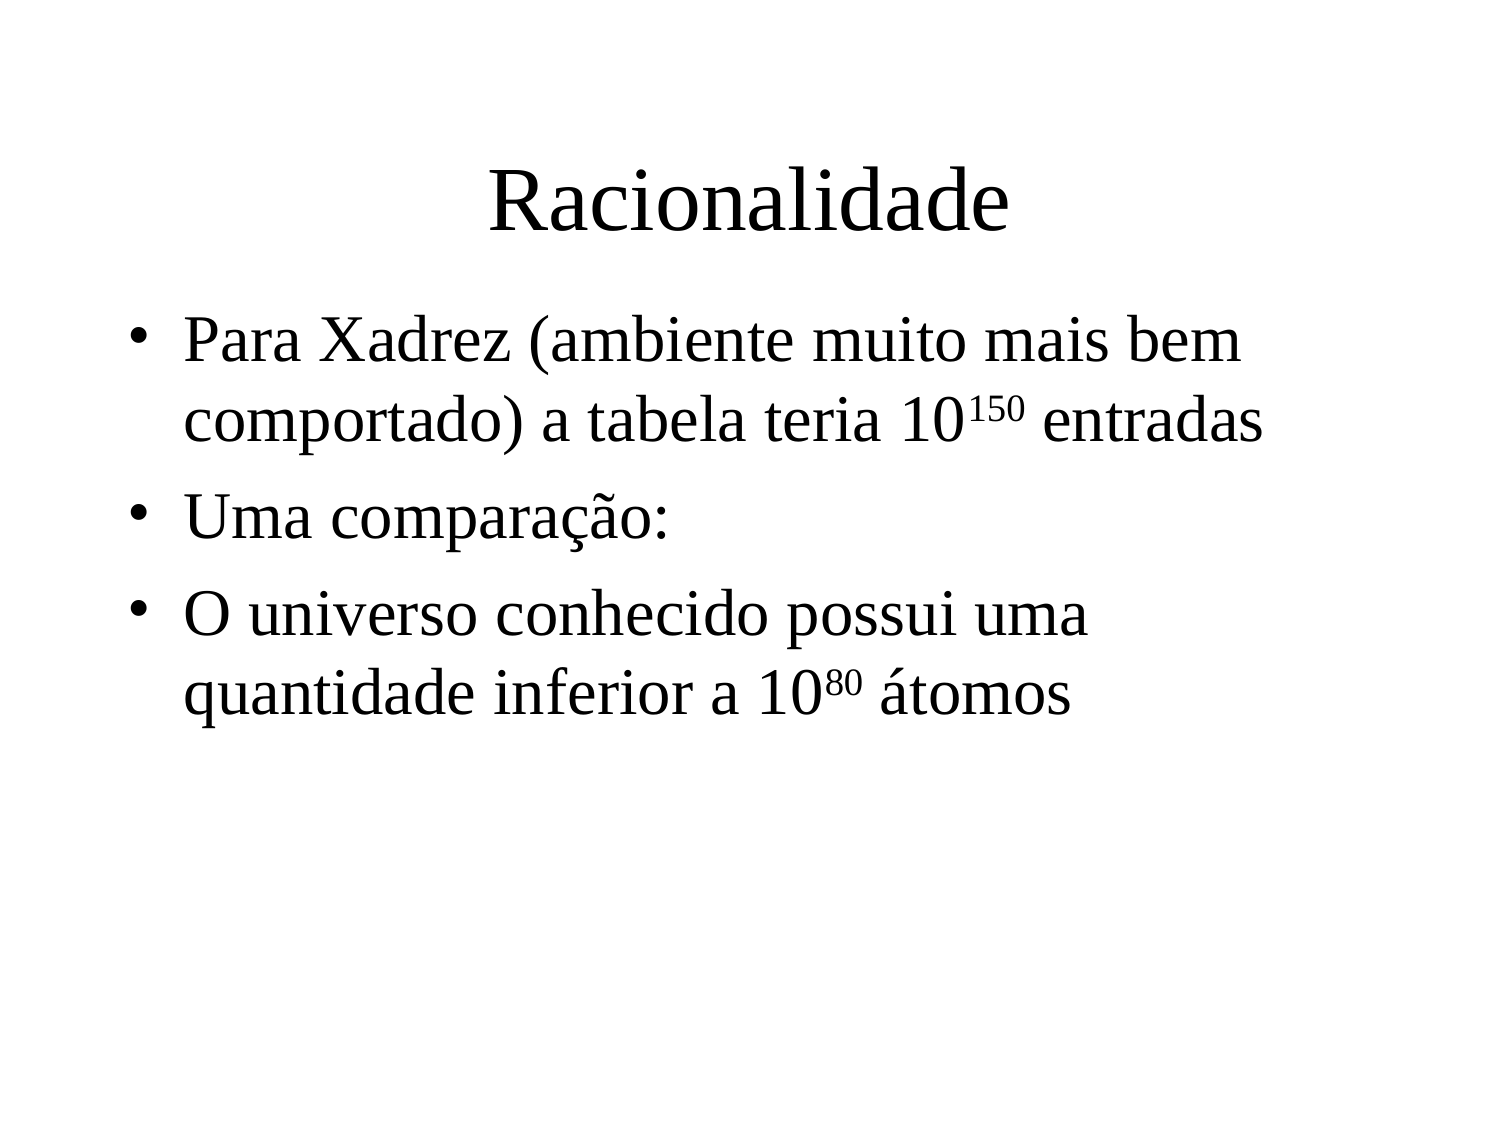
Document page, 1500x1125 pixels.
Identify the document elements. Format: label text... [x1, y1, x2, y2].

title Racionalidade [112, 99, 1388, 287]
list Para Xadrez (ambiente muito mais bem comportado) a tabela teria 10150 entradas Uma comparação: O universo conhecido possui uma quantidade inferior a 1080 átomos [112, 287, 1388, 938]
